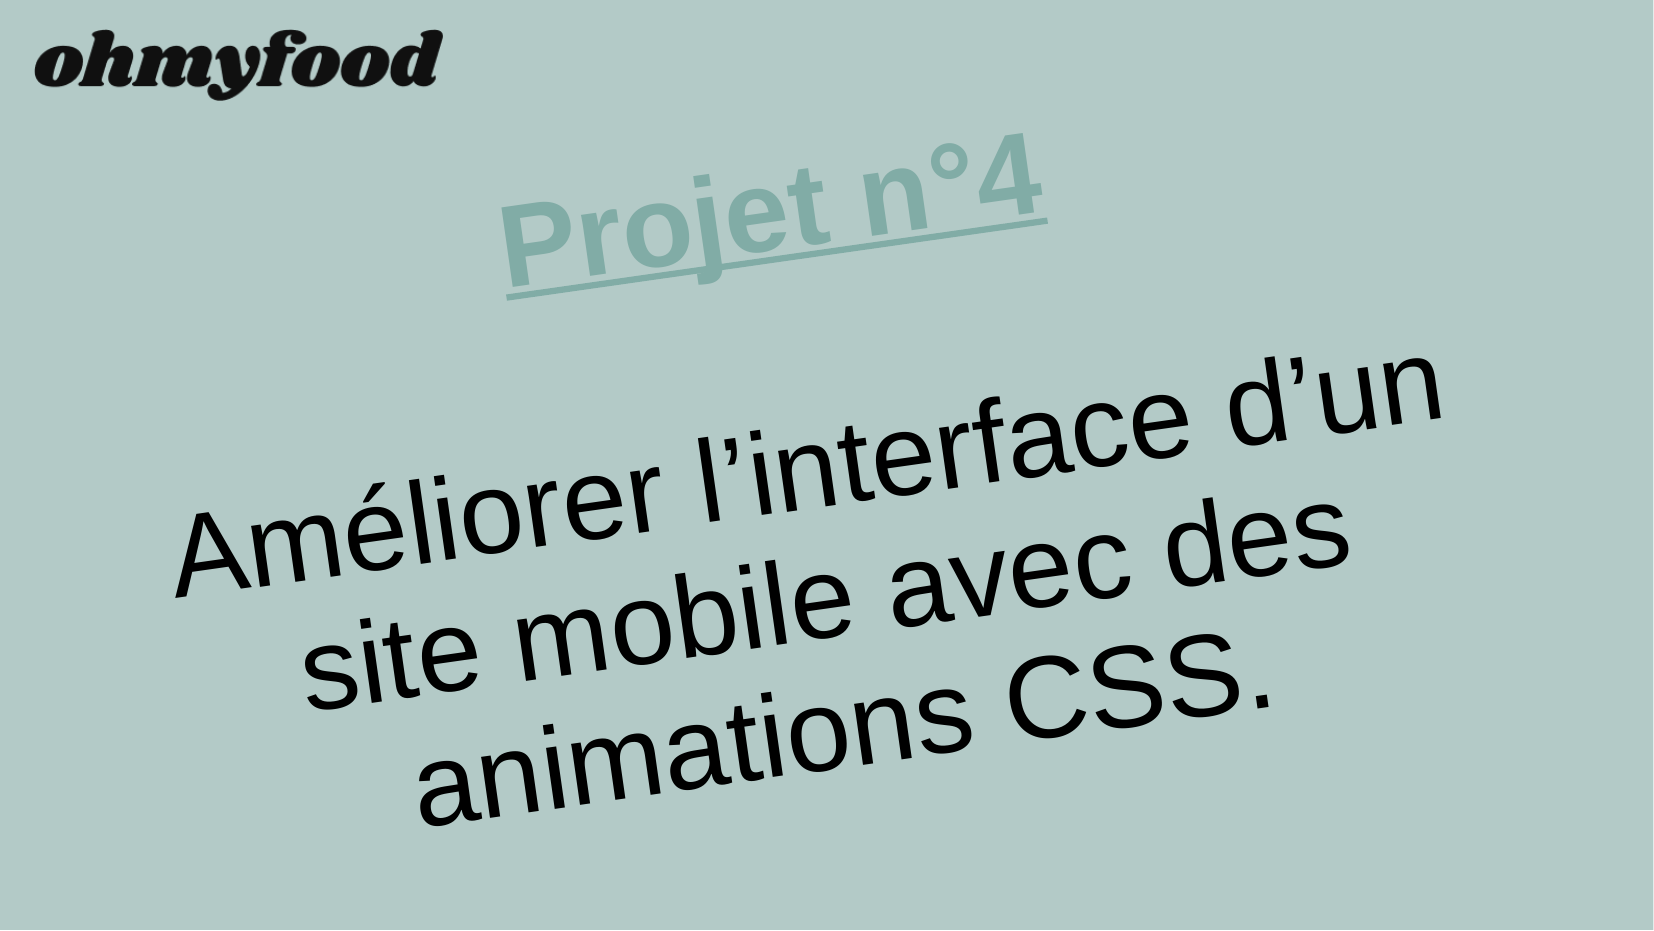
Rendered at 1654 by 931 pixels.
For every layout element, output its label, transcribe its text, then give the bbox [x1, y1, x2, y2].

title Projet n°4 Améliorer l’interface d’un site mobile avec des animations CSS. [0, 0, 1619, 931]
picture [34, 29, 443, 101]
text_box [100, 478, 1545, 781]
